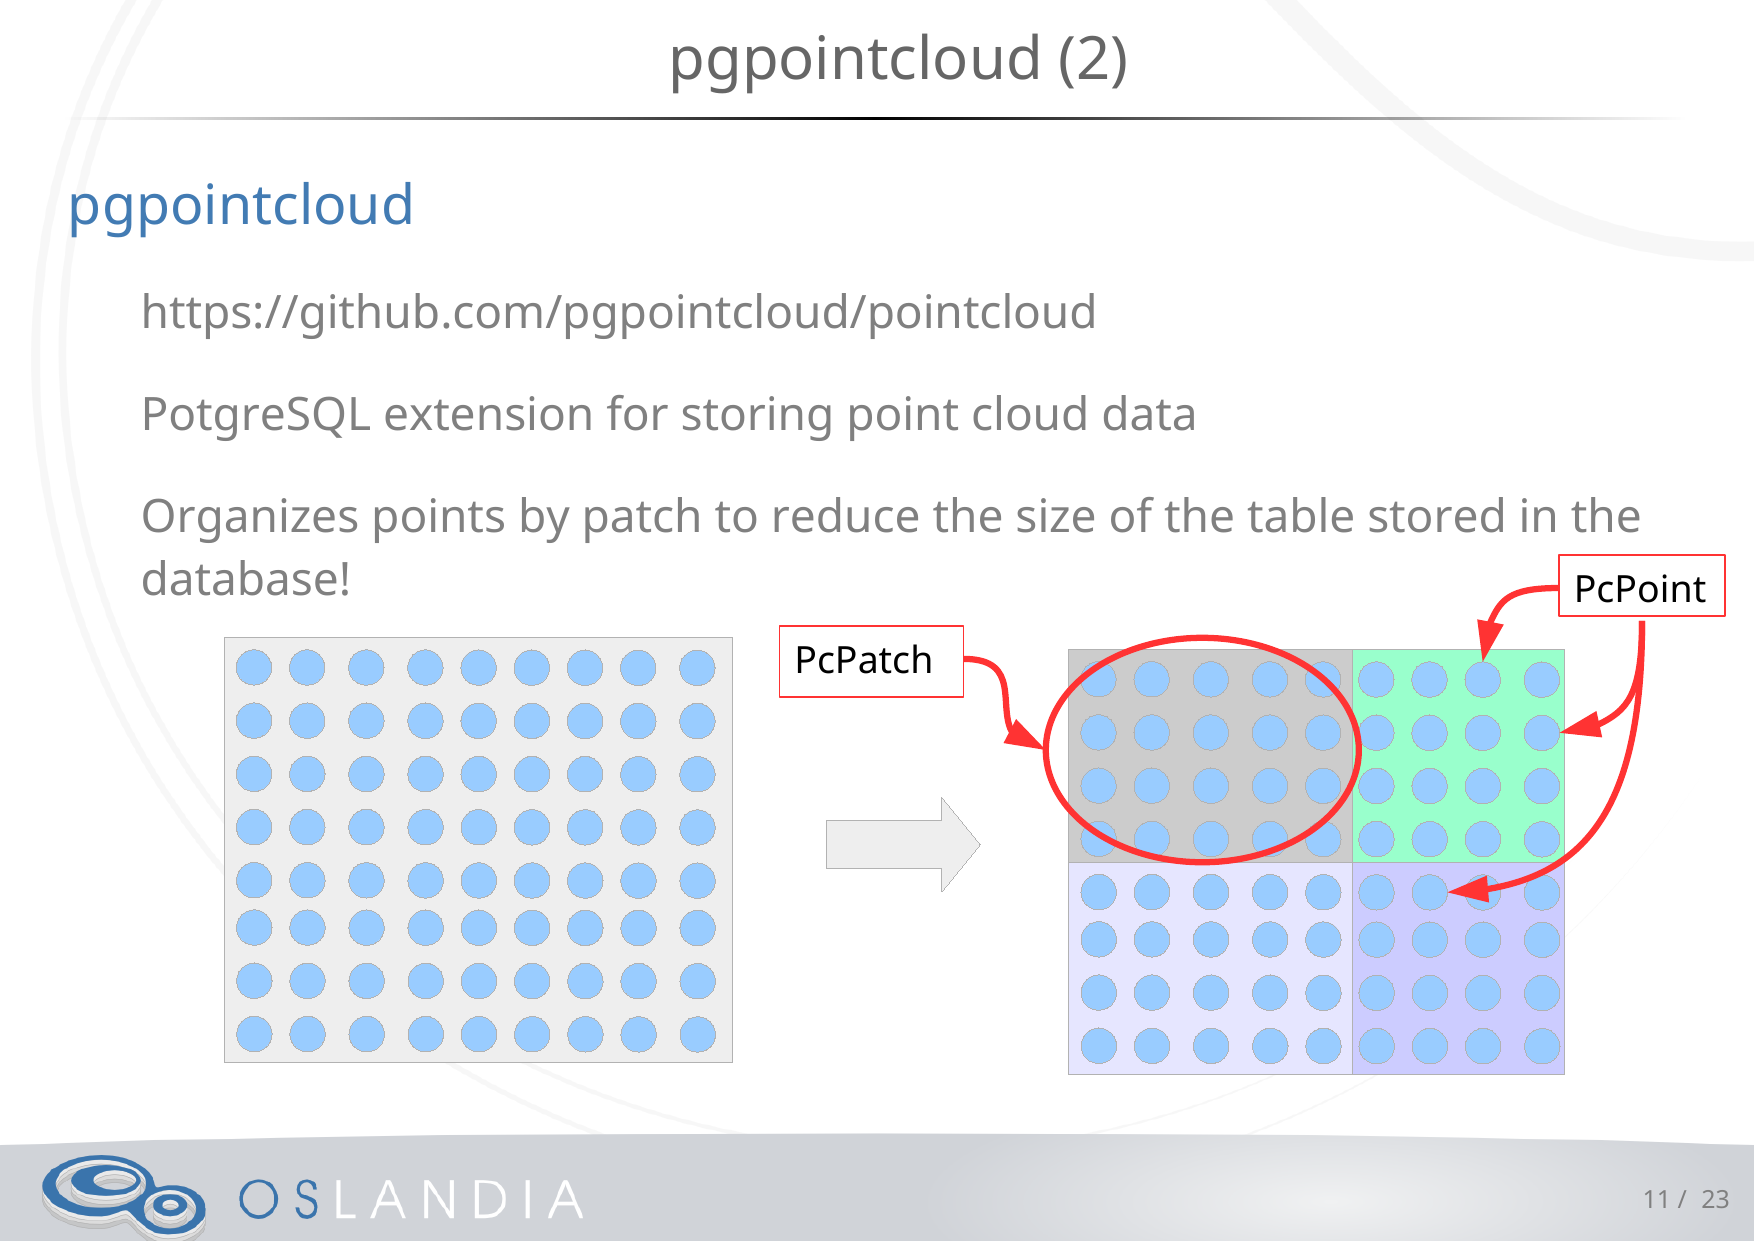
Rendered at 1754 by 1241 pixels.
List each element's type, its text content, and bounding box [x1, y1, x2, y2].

text_box [1068, 649, 1565, 1075]
text_box [224, 637, 733, 1063]
text_box [1068, 649, 1355, 859]
title pgpointcloud (2) [31, 14, 1754, 98]
list pgpointcloud https://github.com/pgpointcloud/pointcloud PotgreSQL extension for storing point cloud data Organizes points by patch to reduce the size of the table stored in the database! [37, 165, 1710, 578]
text_box [1068, 649, 1122, 686]
text_box PcPatch [780, 627, 963, 687]
text_box PcPoint [1560, 556, 1724, 615]
picture [0, 0, 1754, 1241]
text_box [826, 797, 981, 892]
